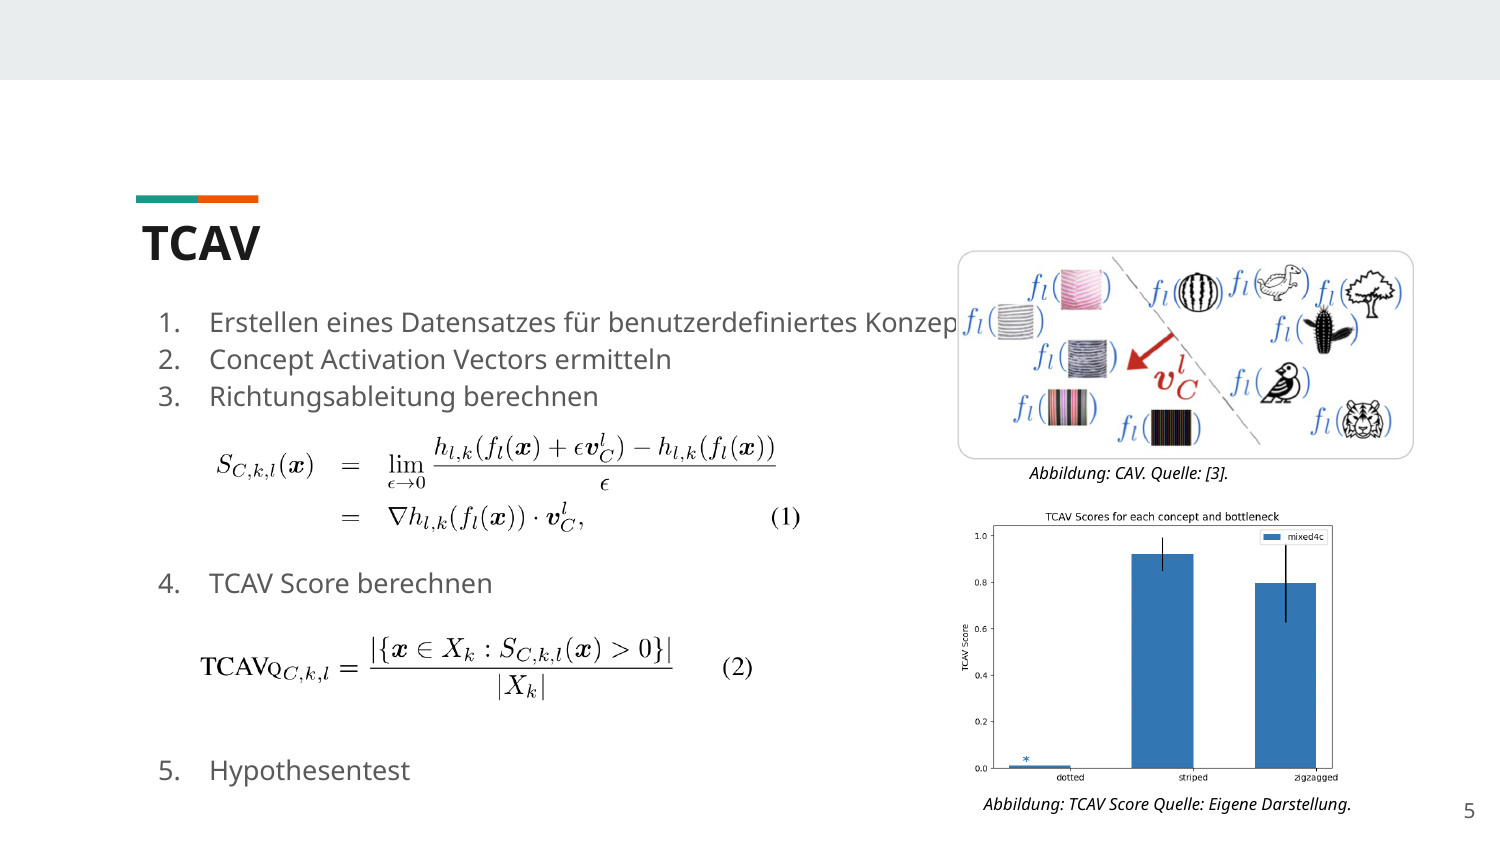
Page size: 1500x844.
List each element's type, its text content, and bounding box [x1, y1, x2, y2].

text_box Abbildung: CAV. Quelle: [3]. [1014, 447, 1355, 498]
picture [956, 507, 1342, 785]
text_box Abbildung: TCAV Score Quelle: Eigene Darstellung. [968, 779, 1401, 830]
title TCAV [126, 197, 1388, 285]
text_box Erstellen eines Datensatzes für benutzerdefiniertes Konzept Concept Activation Vectors ermitteln Richtungsableitung berechnen TCAV Score berechnen Hypothesentest [119, 285, 989, 802]
picture [119, 612, 765, 716]
picture [956, 249, 1414, 460]
slide_number <number> [1400, 779, 1491, 844]
picture [190, 422, 812, 560]
